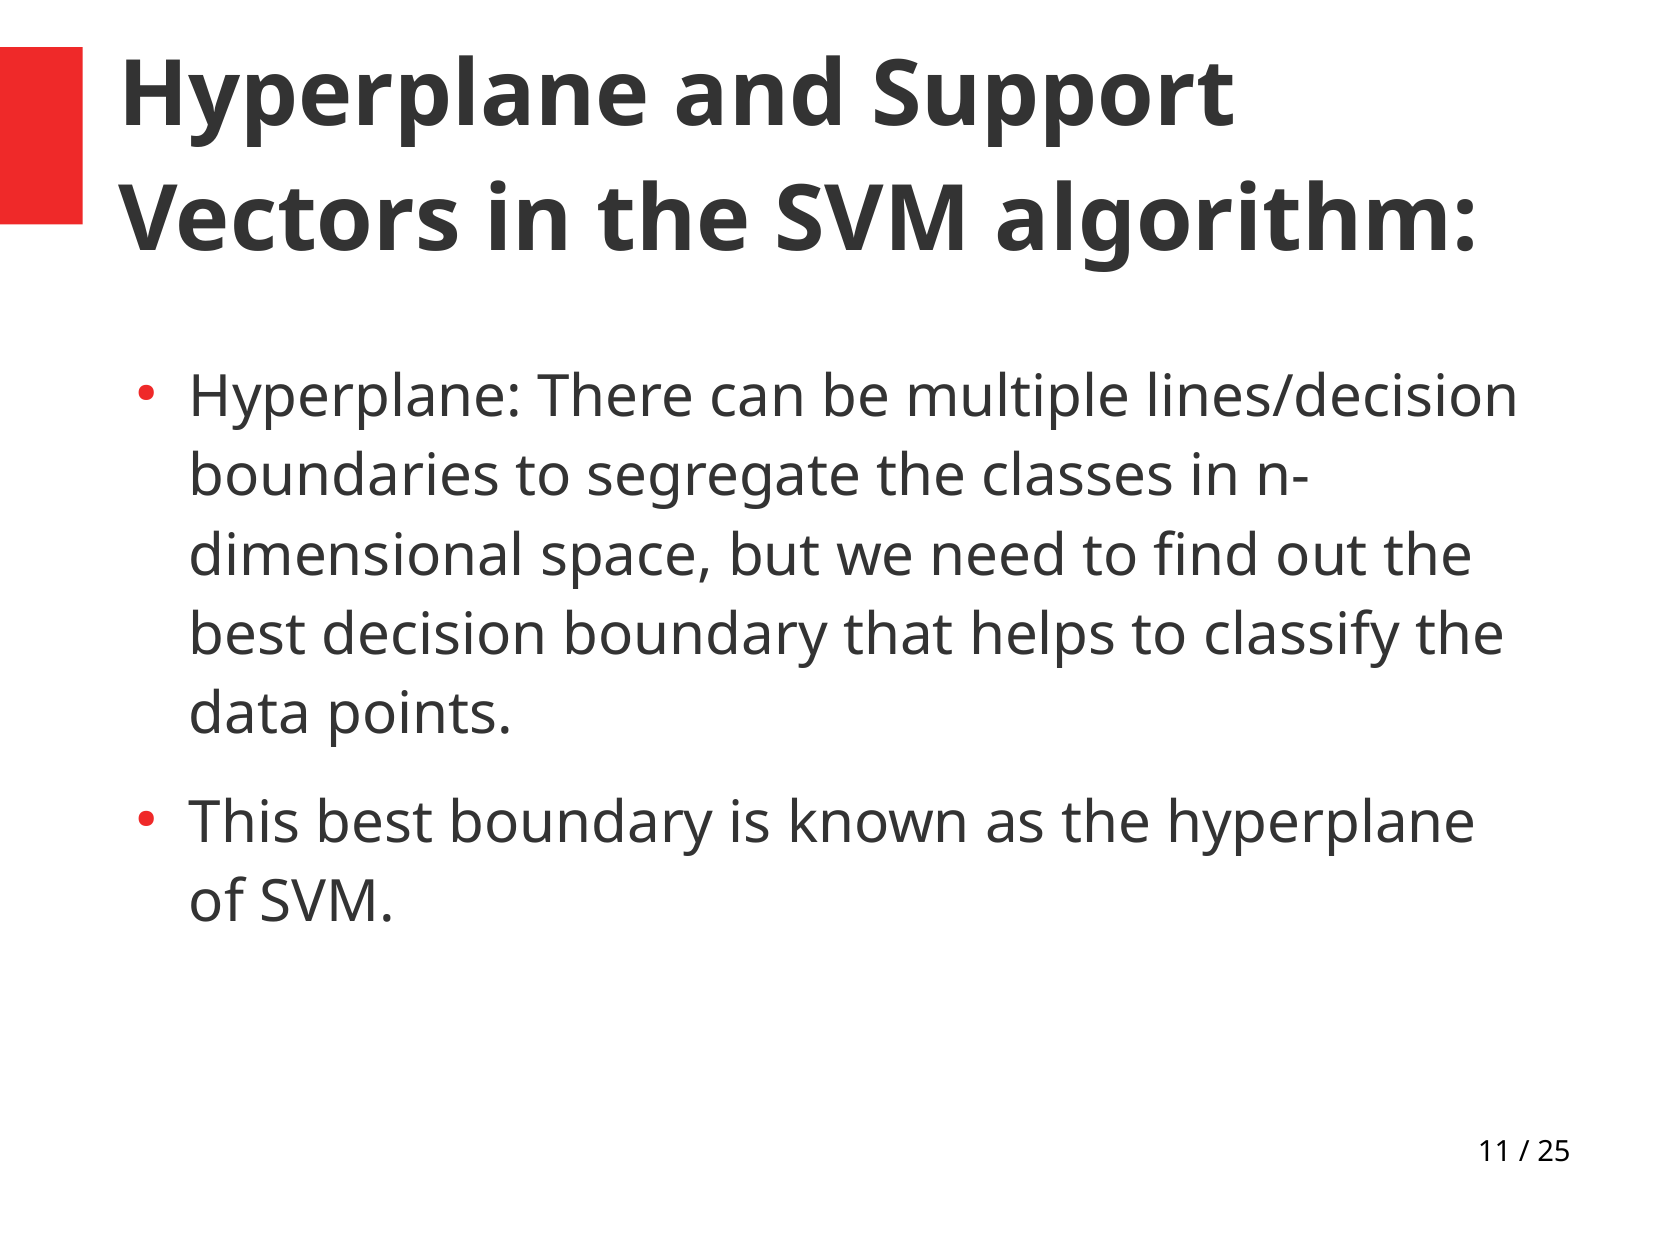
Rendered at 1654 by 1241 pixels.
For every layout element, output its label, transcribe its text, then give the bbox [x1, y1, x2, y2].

title Hyperplane and Support Vectors in the SVM algorithm: [118, 28, 1571, 278]
list Hyperplane: There can be multiple lines/decision boundaries to segregate the classes in n-dimensional space, but we need to find out the best decision boundary that helps to classify the data points. This best boundary is known as the hyperplane of SVM. [118, 354, 1536, 1074]
